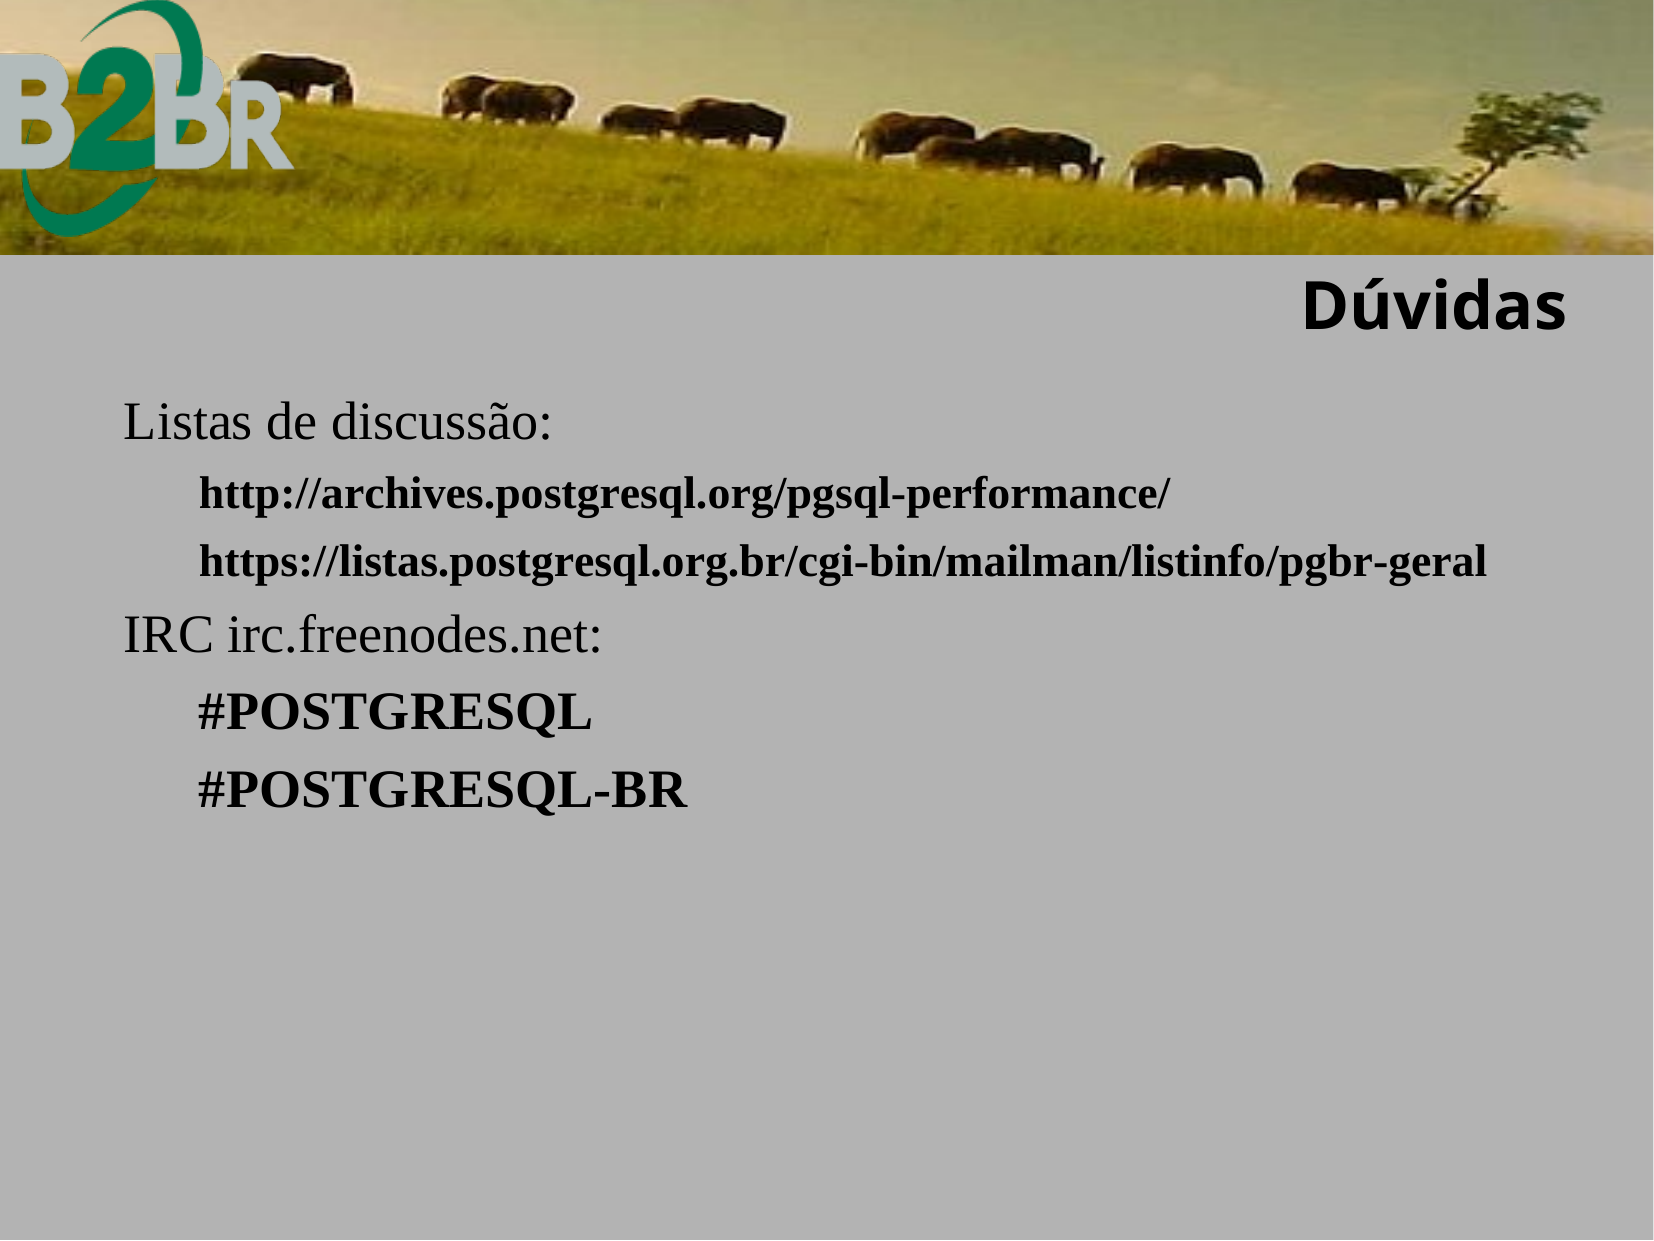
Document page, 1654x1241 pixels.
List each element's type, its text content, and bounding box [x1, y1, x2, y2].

list Listas de discussão: http://archives.postgresql.org/pgsql-performance/ https://listas.postgresql.org.br/cgi-bin/mailman/listinfo/pgbr-geral IRC irc.freenodes.net: #POSTGRESQL #POSTGRESQL-BR [124, 330, 1530, 1081]
picture [0, 0, 1654, 255]
text_box Dúvidas [521, 255, 1583, 363]
